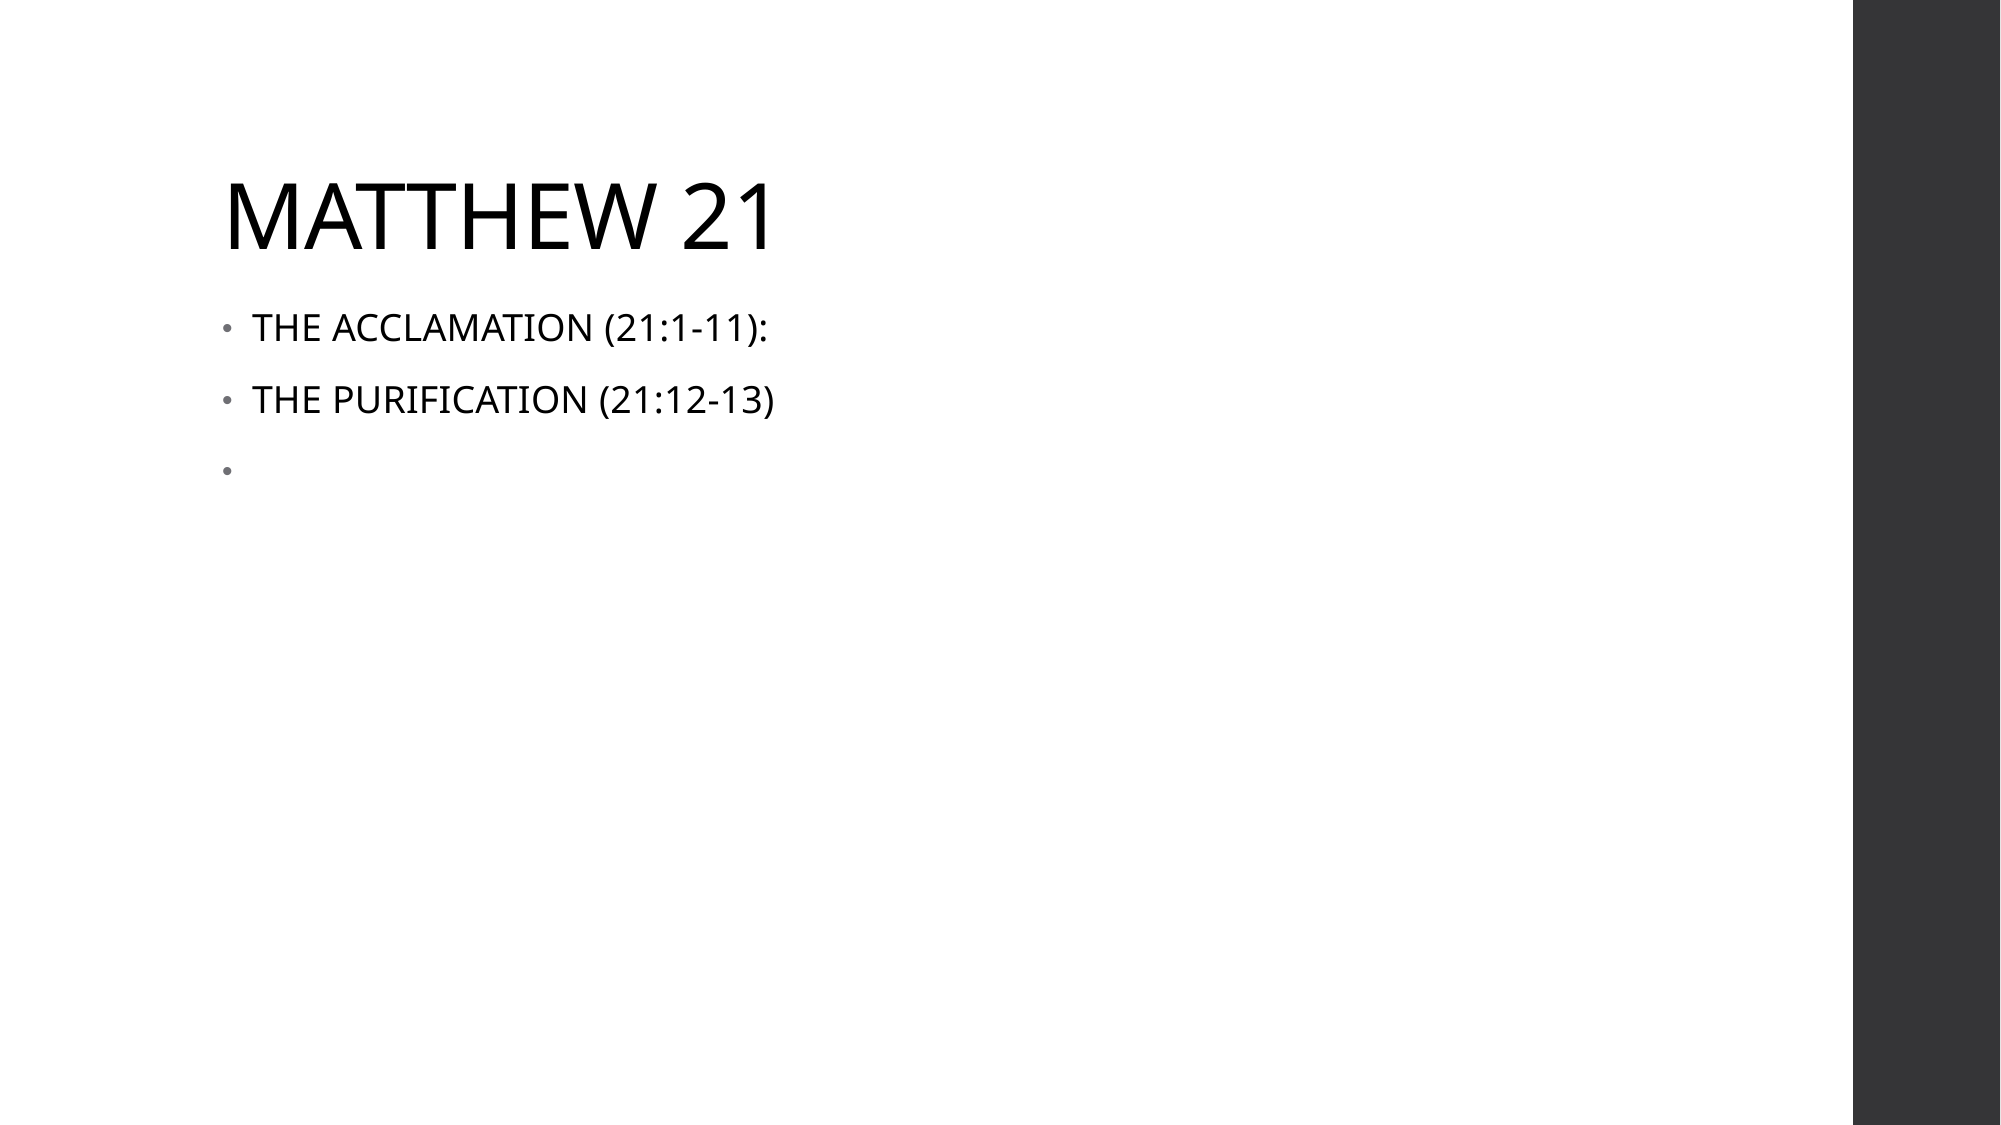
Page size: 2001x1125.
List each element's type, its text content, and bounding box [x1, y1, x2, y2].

list THE ACCLAMATION (21:1-11): THE PURIFICATION (21:12-13) [206, 299, 1617, 1014]
title MATTHEW 21 [206, 60, 1797, 278]
